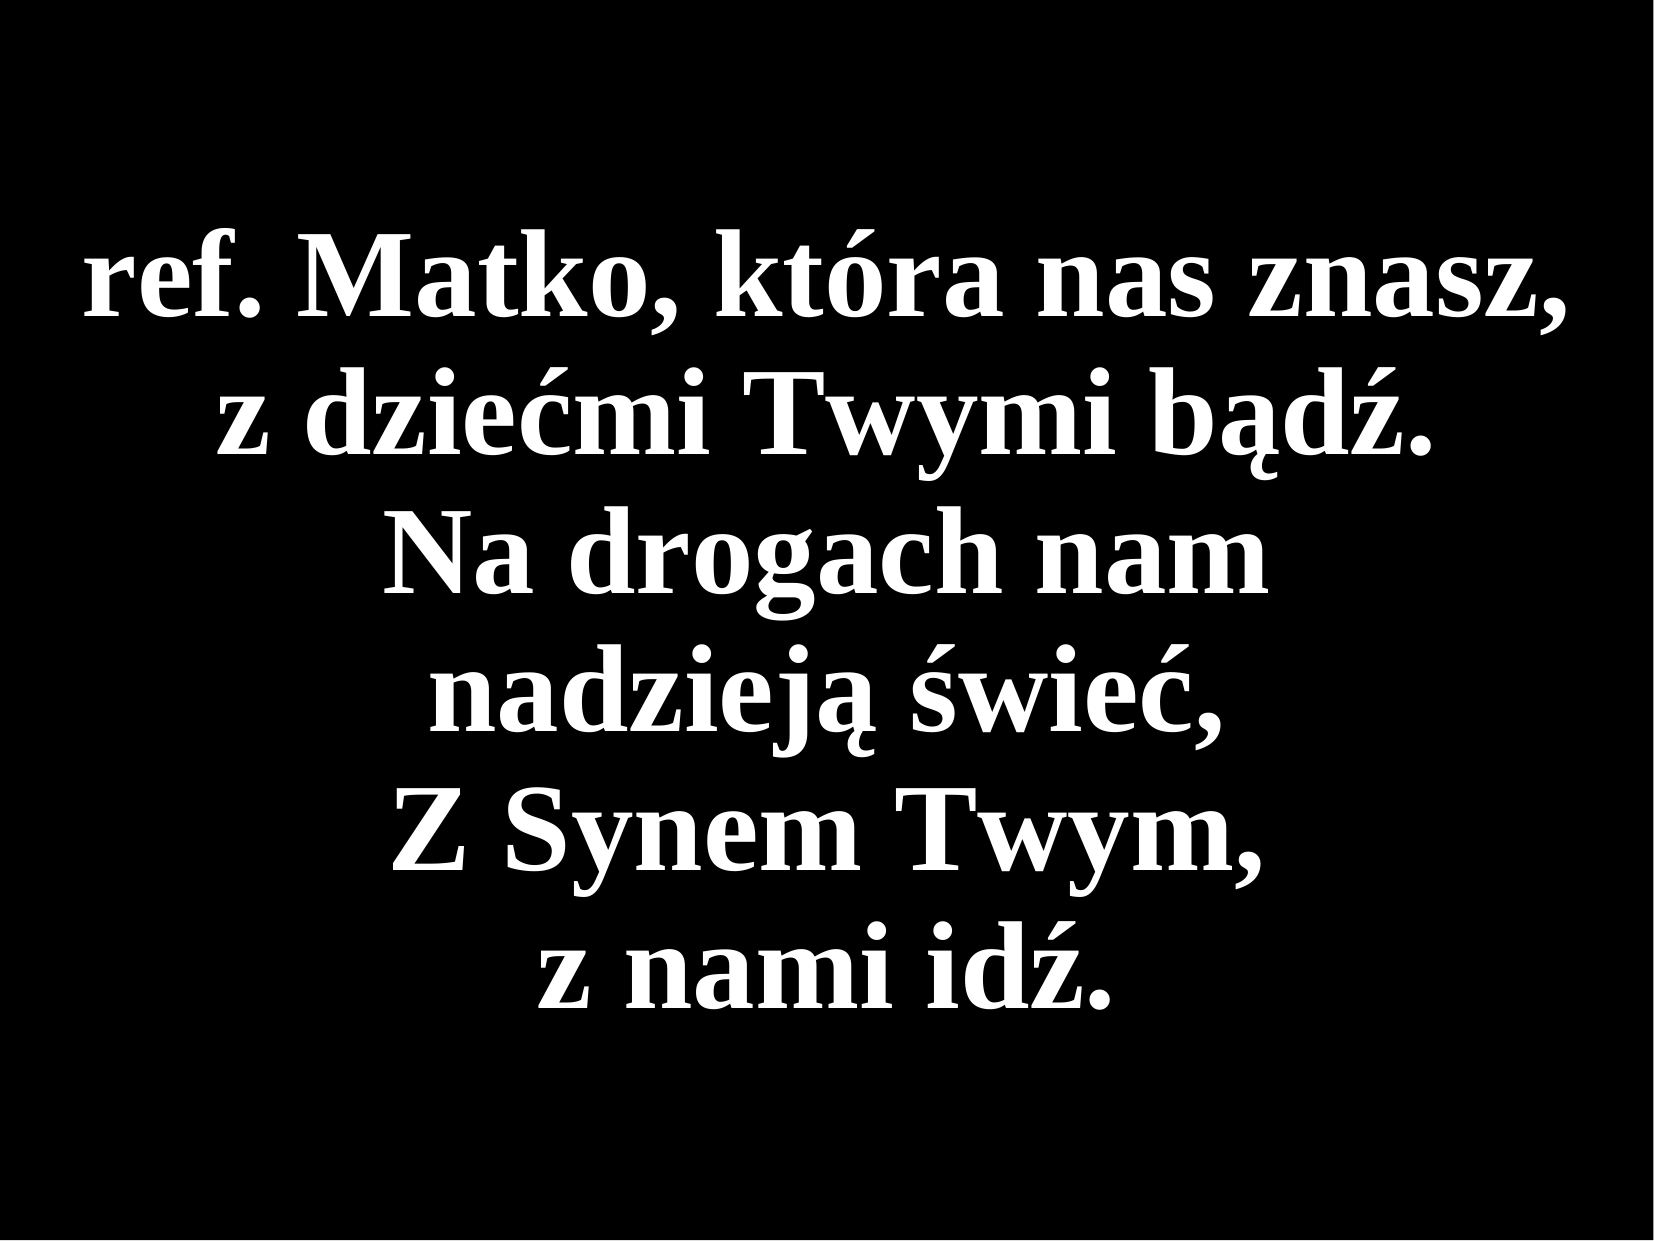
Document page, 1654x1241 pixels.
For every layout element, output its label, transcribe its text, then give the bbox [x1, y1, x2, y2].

title ref. Matko, która nas znasz, z dziećmi Twymi bądź. Na drogach nam nadzieją świeć, Z Synem Twym, z nami idź. [0, 0, 1654, 1241]
